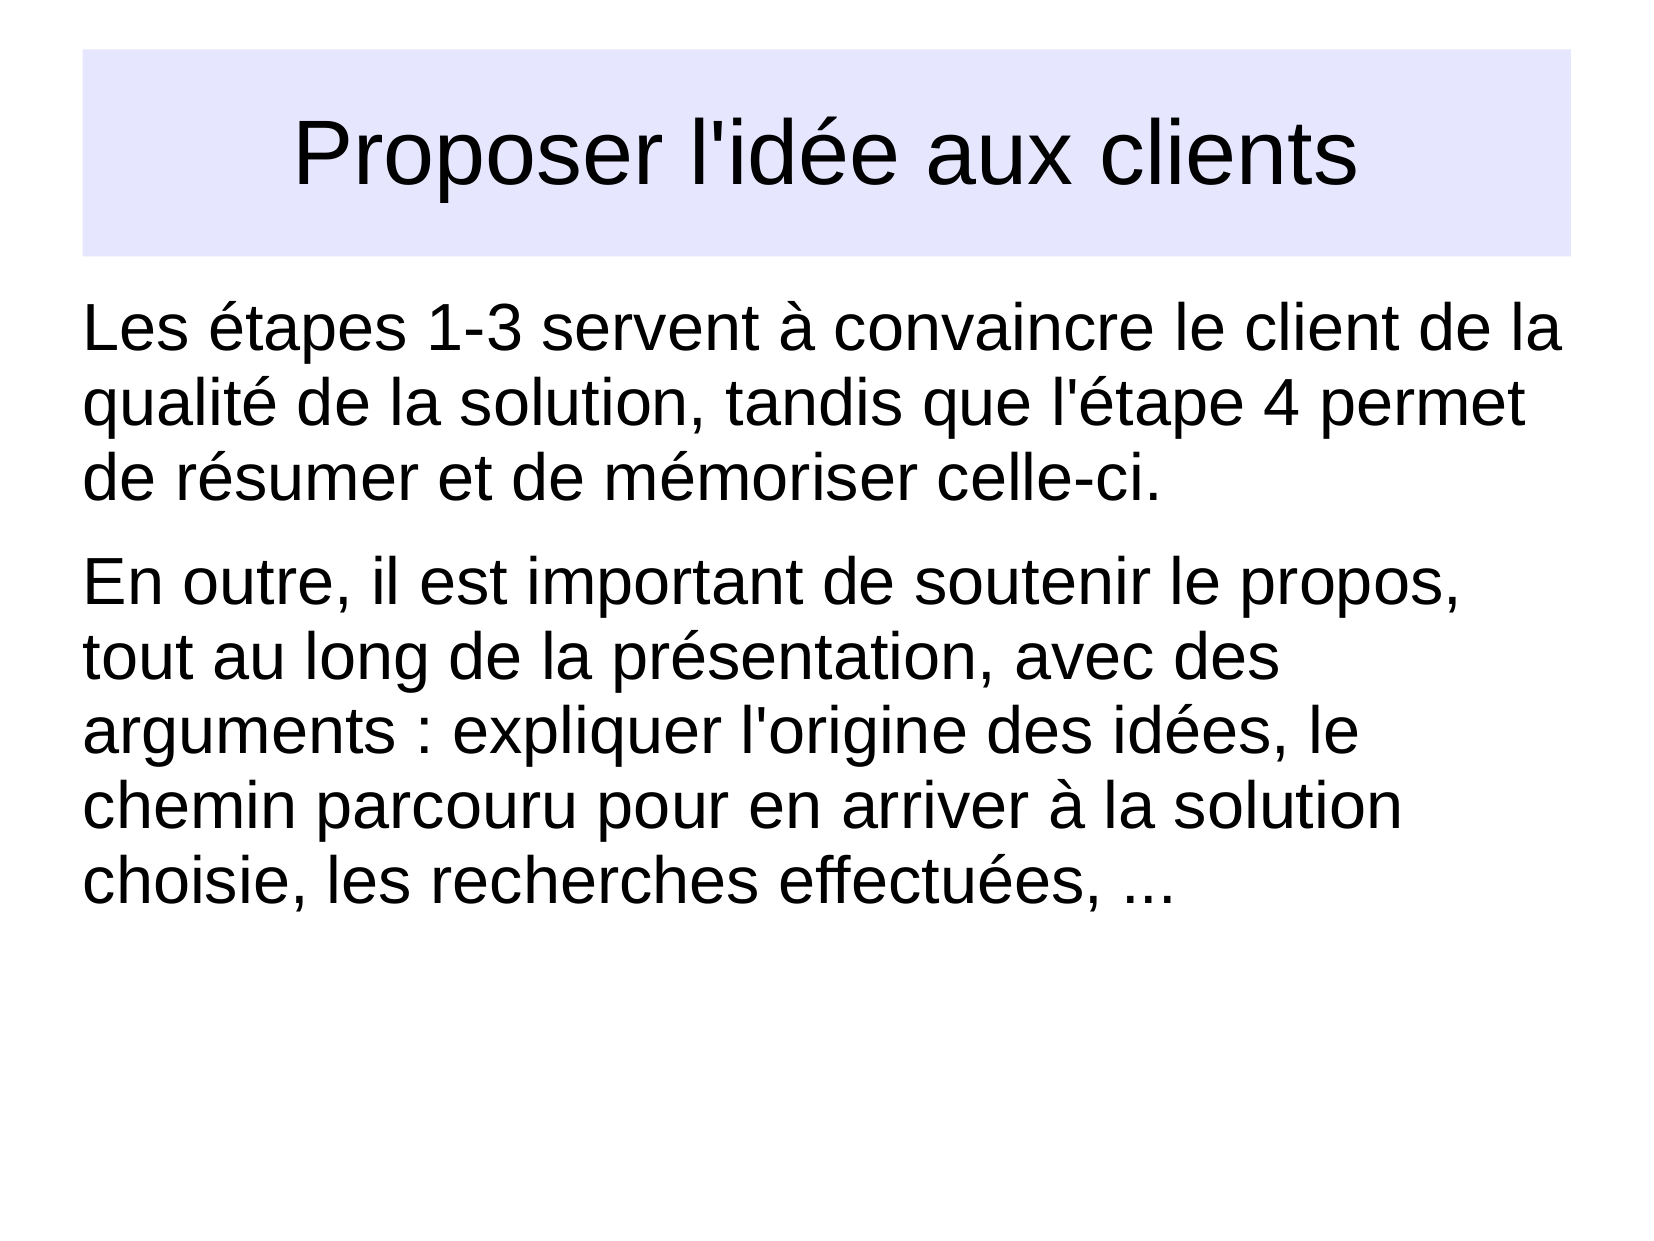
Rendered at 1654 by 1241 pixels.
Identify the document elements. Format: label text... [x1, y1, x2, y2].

list Les étapes 1-3 servent à convaincre le client de la qualité de la solution, tandis que l'étape 4 permet de résumer et de mémoriser celle-ci. En outre, il est important de soutenir le propos, tout au long de la présentation, avec des arguments : expliquer l'origine des idées, le chemin parcouru pour en arriver à la solution choisie, les recherches effectuées, ... [82, 290, 1571, 1010]
title Proposer l'idée aux clients [82, 49, 1571, 257]
